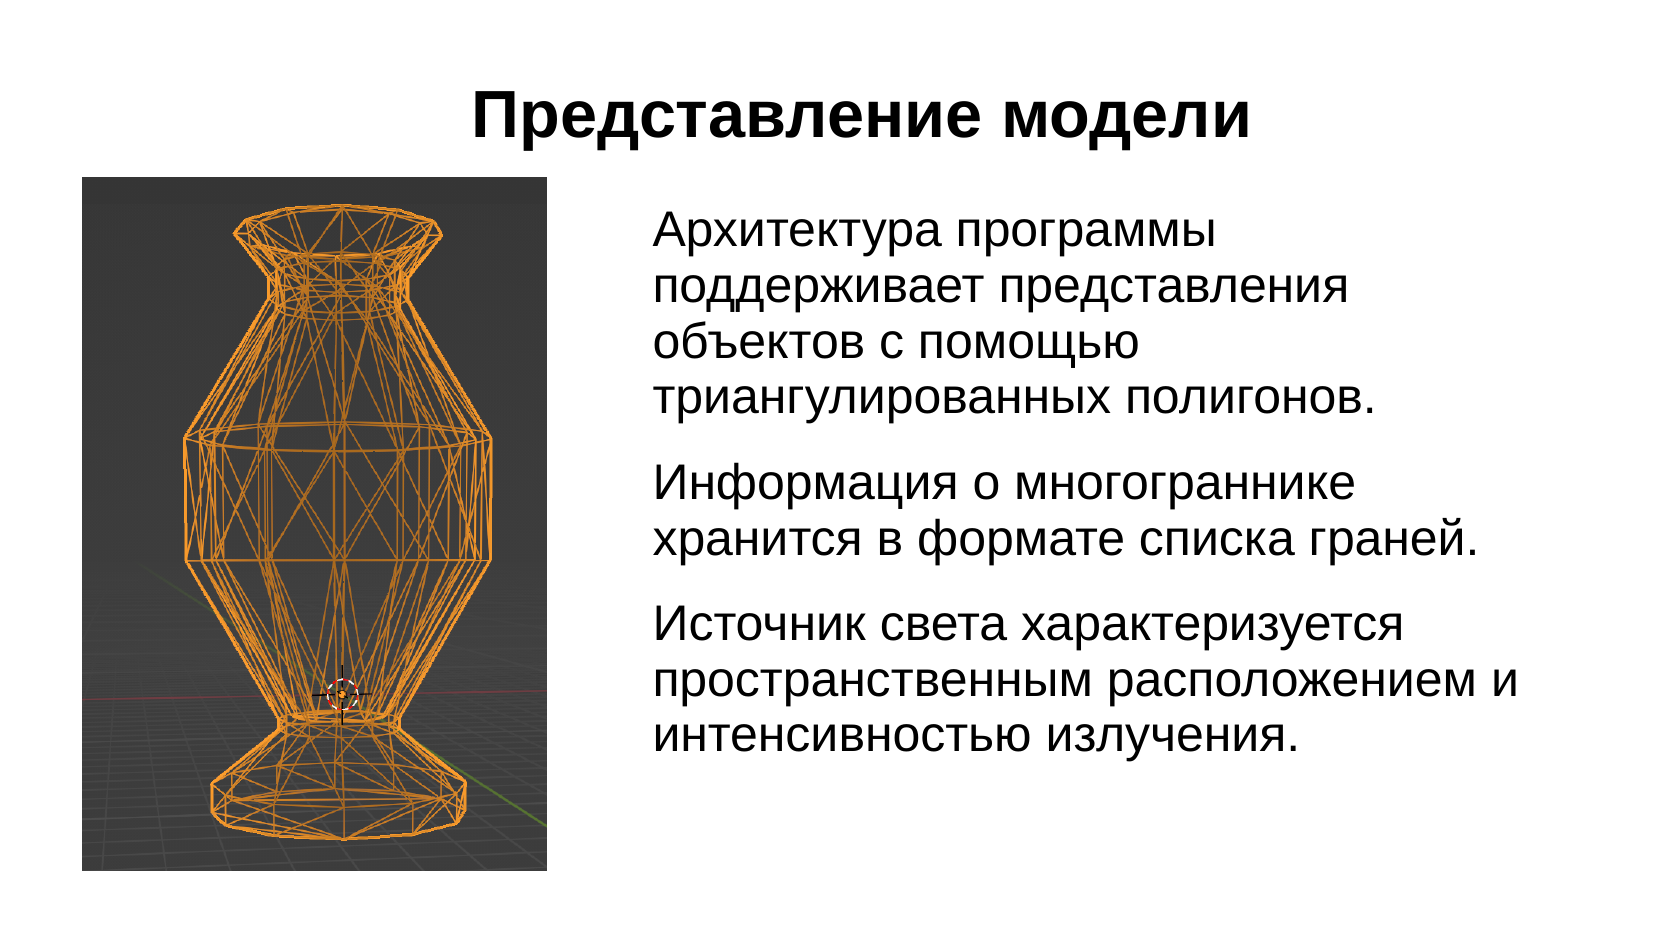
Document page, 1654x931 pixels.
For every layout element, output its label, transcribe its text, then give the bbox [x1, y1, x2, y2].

picture [82, 177, 547, 872]
text_box Архитектура программы поддерживает представления объектов с помощью триангулированных полигонов. Информация о многограннике хранится в формате списка граней. Источник света характеризуется пространственным расположением и интенсивностью излучения. [566, 118, 1571, 770]
title Представление модели [82, 37, 1571, 193]
